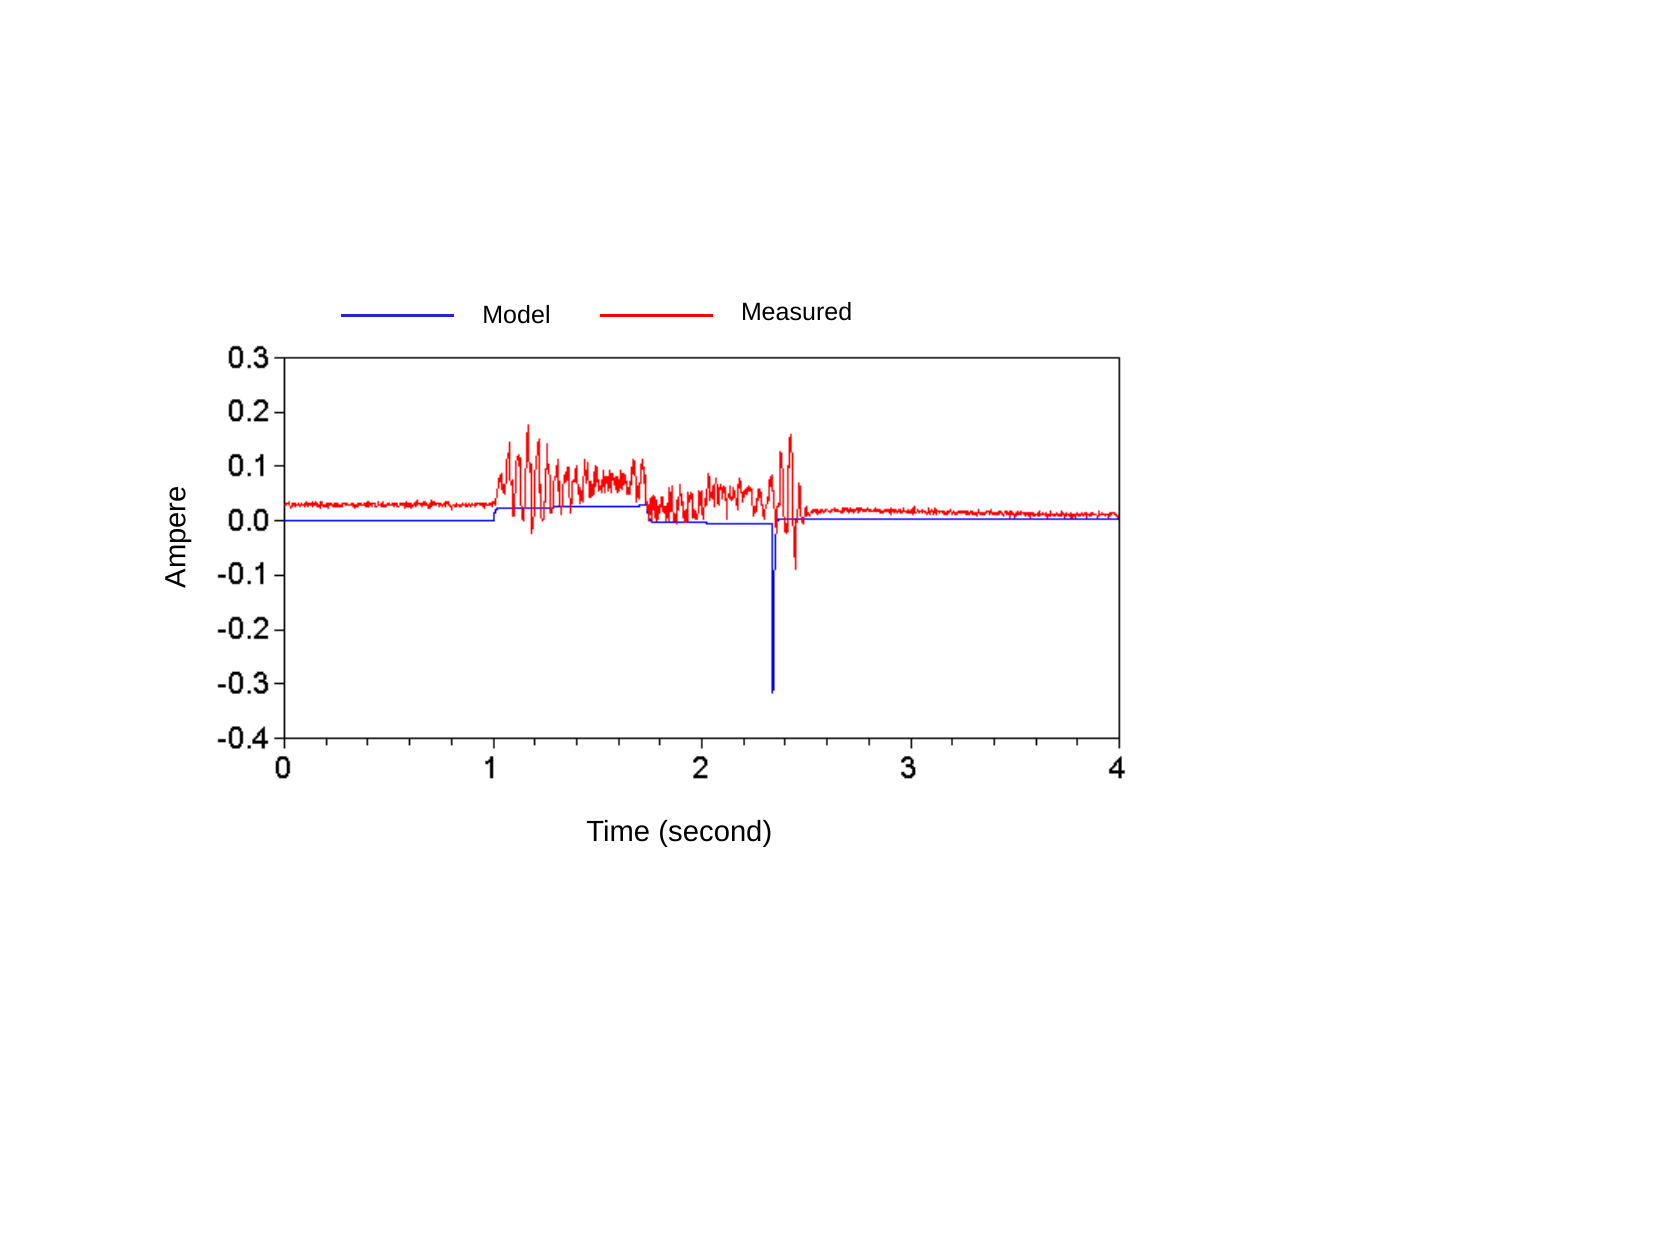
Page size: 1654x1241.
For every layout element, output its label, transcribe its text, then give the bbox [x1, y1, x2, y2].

text_box Ampere [150, 368, 201, 706]
text_box Time (second) [570, 806, 908, 858]
text_box Measured [726, 289, 1123, 333]
text_box Model [467, 289, 827, 338]
picture [187, 337, 1136, 791]
